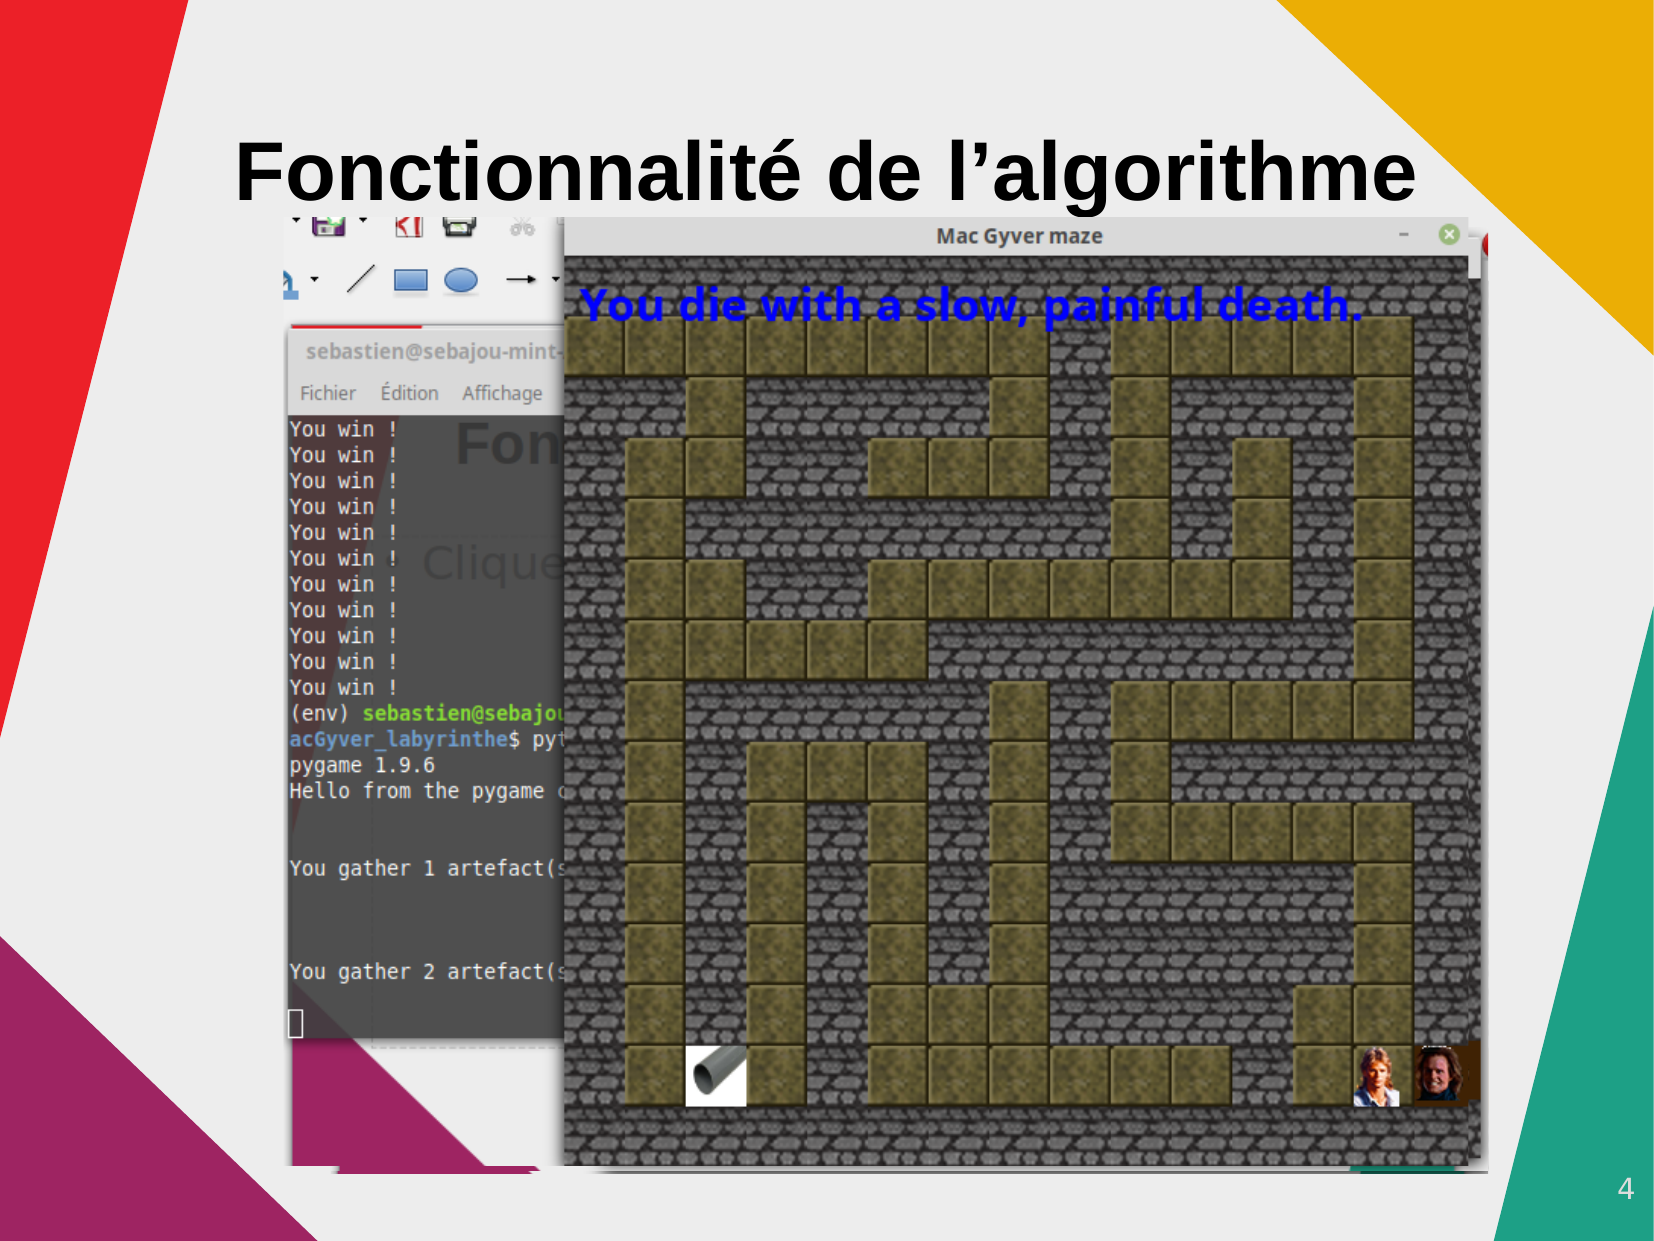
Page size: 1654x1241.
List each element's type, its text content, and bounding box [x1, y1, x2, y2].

picture [283, 217, 1489, 1174]
title Fonctionnalité de l’algorithme [114, 73, 1539, 271]
